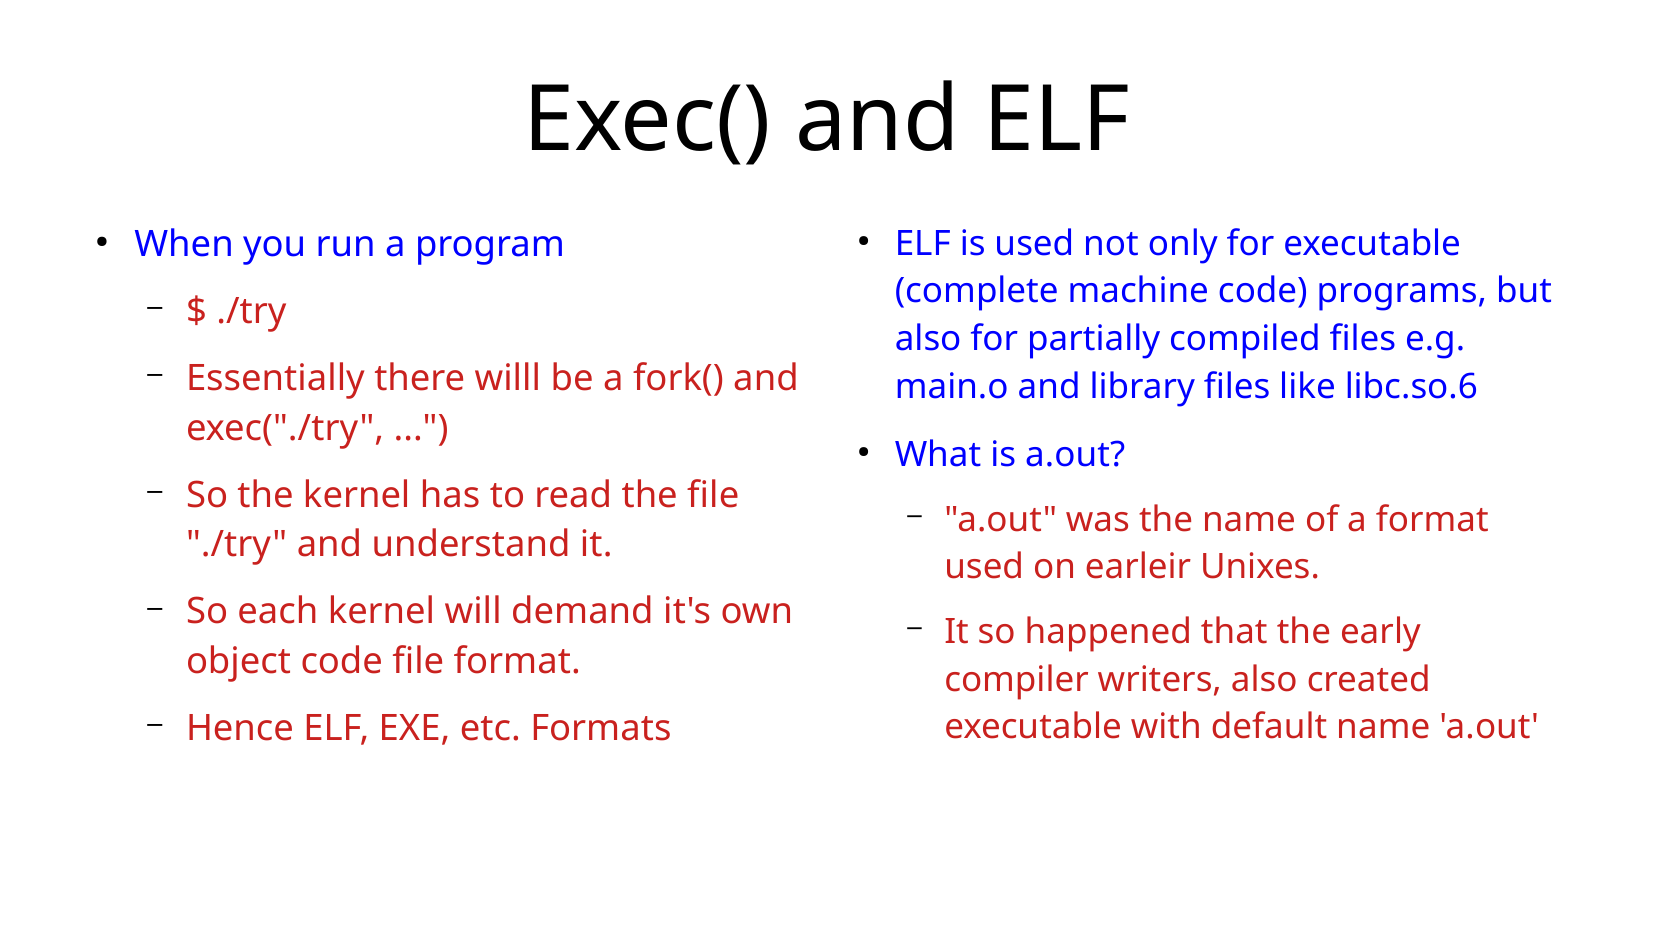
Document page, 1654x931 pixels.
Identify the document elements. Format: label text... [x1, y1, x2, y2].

list When you run a program $ ./try Essentially there willl be a fork() and exec("./try", ...") So the kernel has to read the file "./try" and understand it. So each kernel will demand it's own object code file format. Hence ELF, EXE, etc. Formats [82, 217, 809, 758]
list ELF is used not only for executable (complete machine code) programs, but also for partially compiled files e.g. main.o and library files like libc.so.6 What is a.out? "a.out" was the name of a format used on earleir Unixes. It so happened that the early compiler writers, also created executable with default name 'a.out' [845, 217, 1572, 758]
title Exec() and ELF [82, 37, 1571, 193]
